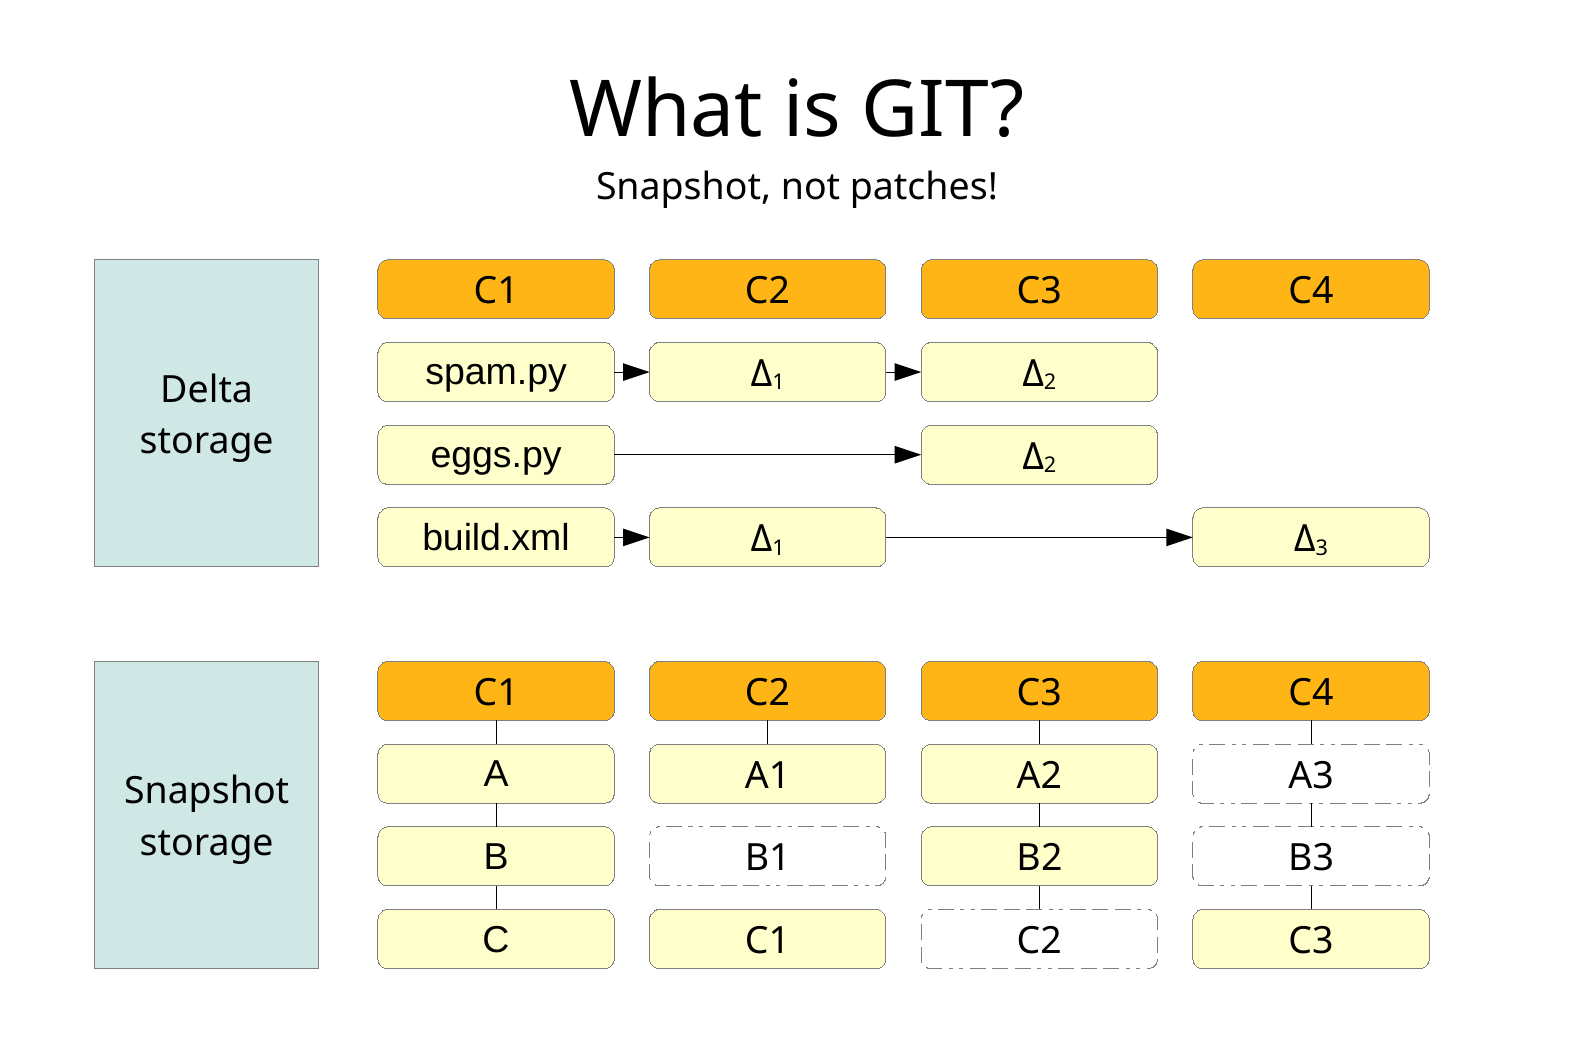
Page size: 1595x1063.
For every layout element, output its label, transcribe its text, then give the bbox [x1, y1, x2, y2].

text_box C1 [377, 661, 615, 721]
text_box build.xml [377, 507, 615, 567]
text_box Δ3 [1192, 507, 1430, 567]
text_box C3 [921, 259, 1158, 319]
text_box spam.py [377, 342, 615, 402]
text_box C4 [1192, 259, 1430, 319]
text_box Δ2 [921, 425, 1158, 485]
text_box C1 [649, 909, 886, 969]
text_box Δ1 [649, 342, 886, 402]
text_box Δ2 [921, 342, 1158, 402]
title What is GIT? Snapshot, not patches! [79, 42, 1515, 220]
text_box C1 [377, 259, 615, 319]
text_box B3 [1192, 826, 1430, 886]
text_box C2 [649, 661, 886, 721]
text_box B1 [649, 826, 886, 886]
text_box C4 [1192, 661, 1430, 721]
text_box A3 [1192, 744, 1430, 804]
text_box C3 [921, 661, 1158, 721]
text_box B [377, 826, 615, 886]
text_box C [377, 909, 615, 969]
text_box Δ1 [649, 507, 886, 567]
text_box eggs.py [377, 425, 615, 485]
text_box C2 [649, 259, 886, 319]
text_box C2 [921, 909, 1158, 969]
text_box A [377, 744, 615, 804]
text_box A2 [921, 744, 1158, 804]
text_box C3 [1192, 909, 1430, 969]
text_box Snapshot storage [94, 661, 319, 969]
text_box A1 [649, 744, 886, 804]
text_box B2 [921, 826, 1158, 886]
text_box Delta storage [94, 259, 319, 567]
